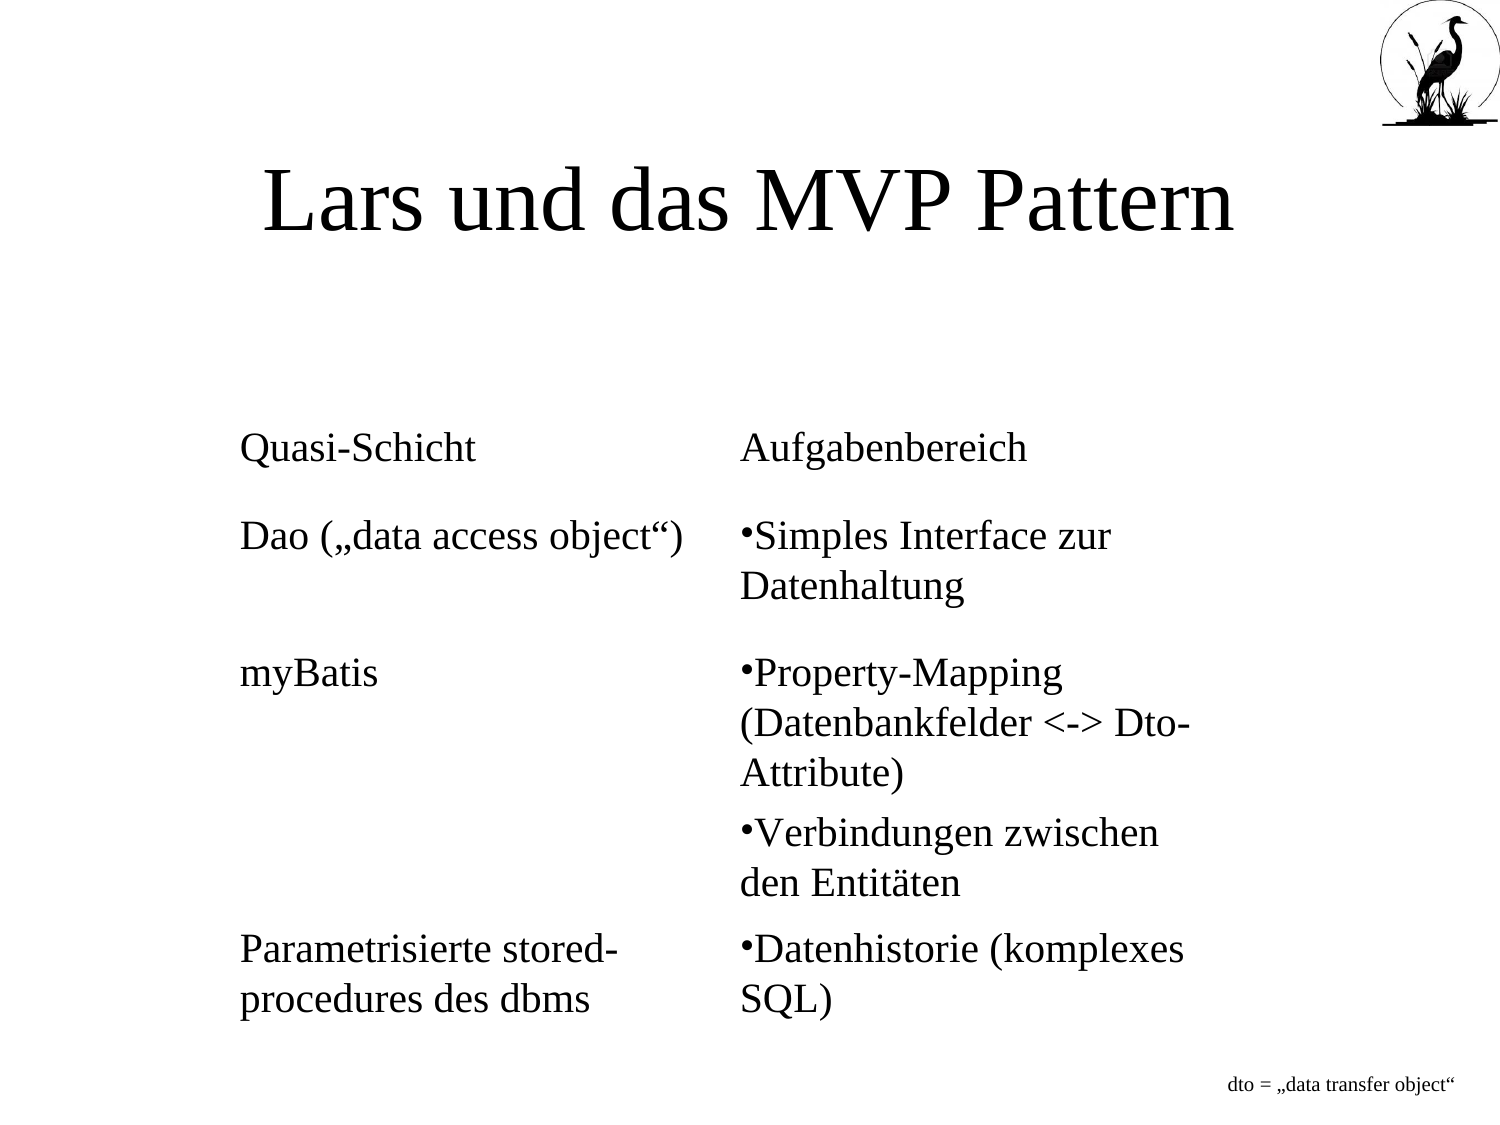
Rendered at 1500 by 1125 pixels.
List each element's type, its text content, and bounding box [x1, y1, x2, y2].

picture [1380, 0, 1500, 126]
title Lars und das MVP Pattern [112, 99, 1388, 288]
table_header Aufgabenbereich [725, 413, 1225, 500]
table_cell Property-Mapping (Datenbankfelder <-> Dto-Attribute) Verbindungen zwischen den Entitäten [725, 637, 1225, 913]
table_header Quasi-Schicht [225, 413, 725, 500]
table_cell Simples Interface zur Datenhaltung [725, 500, 1225, 637]
table_cell Datenhistorie (komplexes SQL) [725, 913, 1225, 1046]
table_cell Dao („data access object“) [225, 500, 725, 637]
text_box dto = „data transfer object“ [1212, 1062, 1471, 1103]
table_cell Parametrisierte stored- procedures des dbms [225, 913, 725, 1046]
table_cell myBatis [225, 637, 725, 913]
